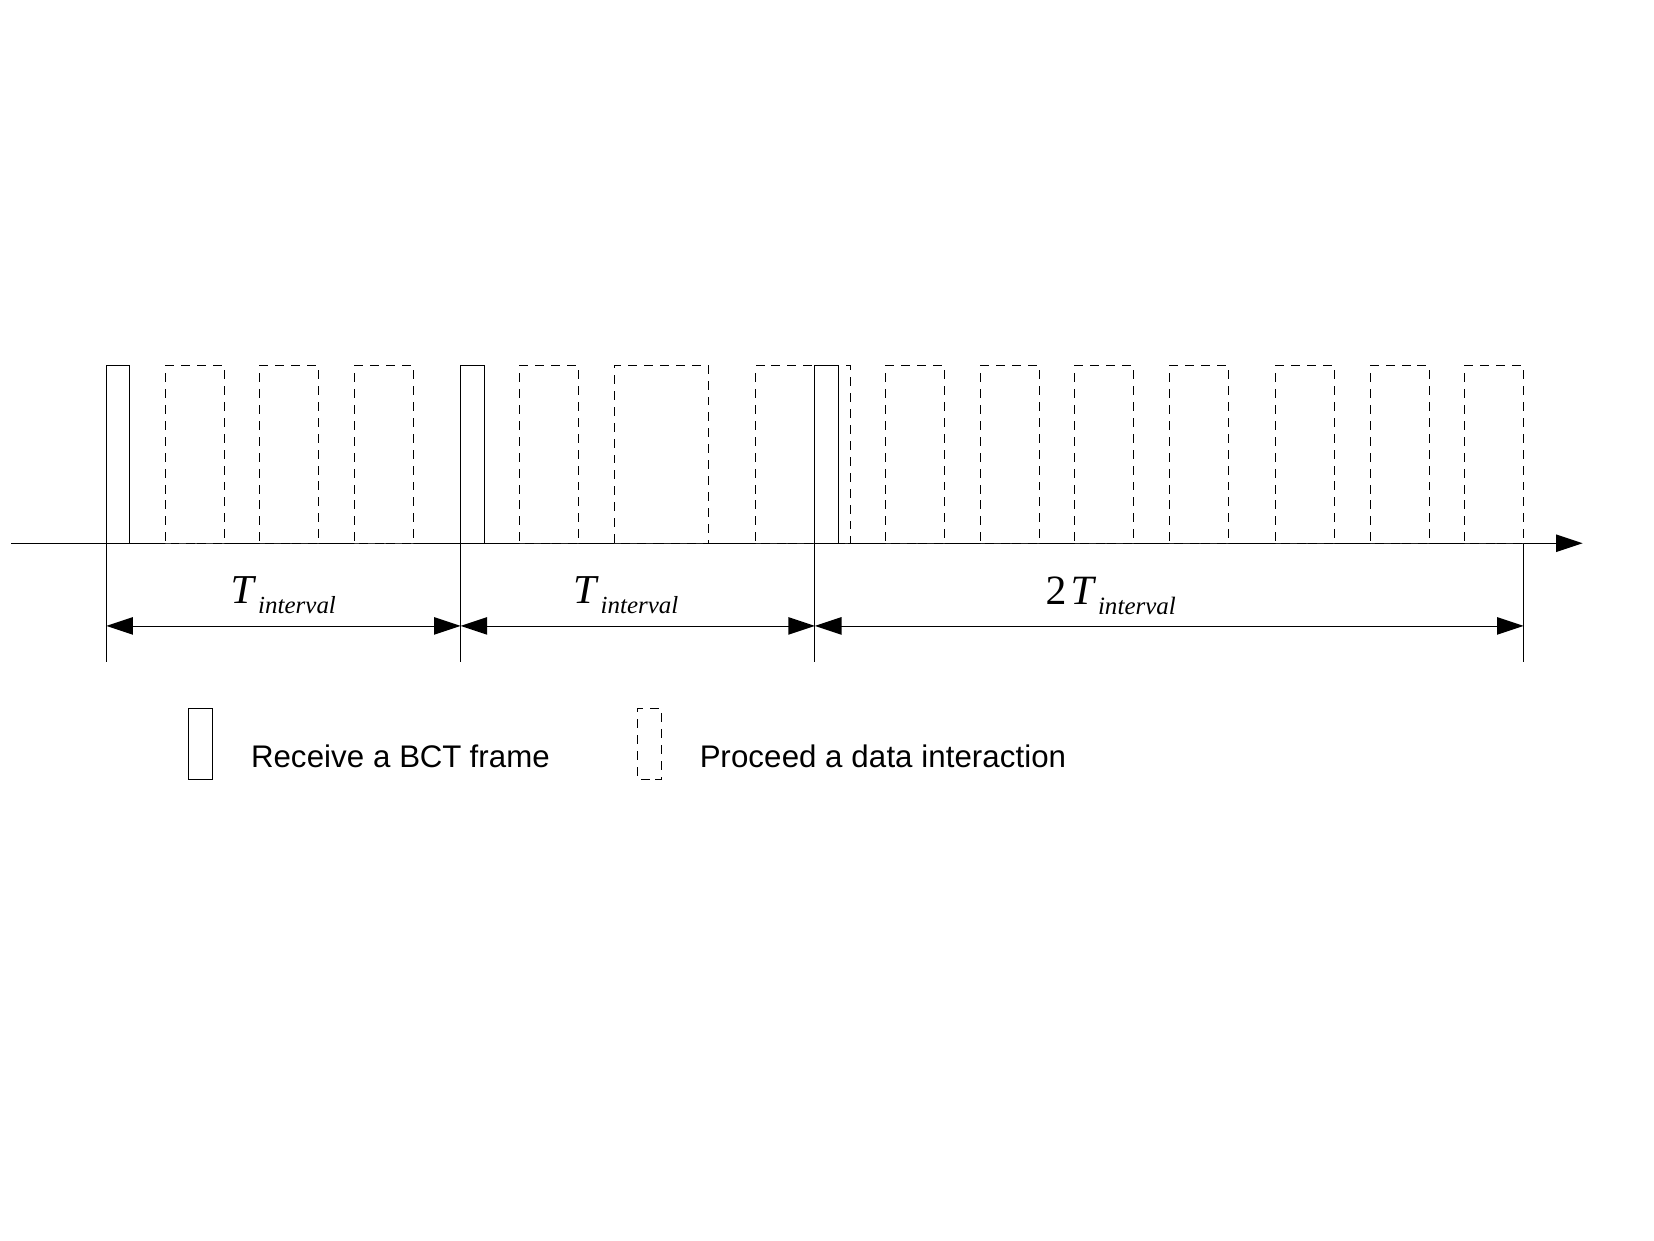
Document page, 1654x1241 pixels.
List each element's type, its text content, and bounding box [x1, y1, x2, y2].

text_box [755, 365, 851, 544]
chart [224, 566, 343, 619]
text_box [188, 708, 213, 780]
text_box [1074, 365, 1134, 544]
text_box [980, 365, 1040, 544]
text_box [1370, 365, 1430, 544]
text_box [885, 365, 945, 544]
text_box [460, 365, 485, 544]
text_box [165, 365, 225, 544]
chart [566, 566, 686, 619]
text_box [354, 365, 414, 544]
text_box [1169, 365, 1229, 544]
chart [1039, 566, 1183, 620]
text_box Proceed a data interaction [685, 732, 1111, 850]
text_box [106, 365, 130, 544]
text_box [1464, 365, 1524, 544]
text_box [259, 365, 319, 544]
text_box [637, 708, 662, 780]
text_box Receive a BCT frame [236, 732, 638, 850]
text_box [519, 365, 579, 544]
text_box [1275, 365, 1335, 544]
text_box [614, 365, 709, 544]
